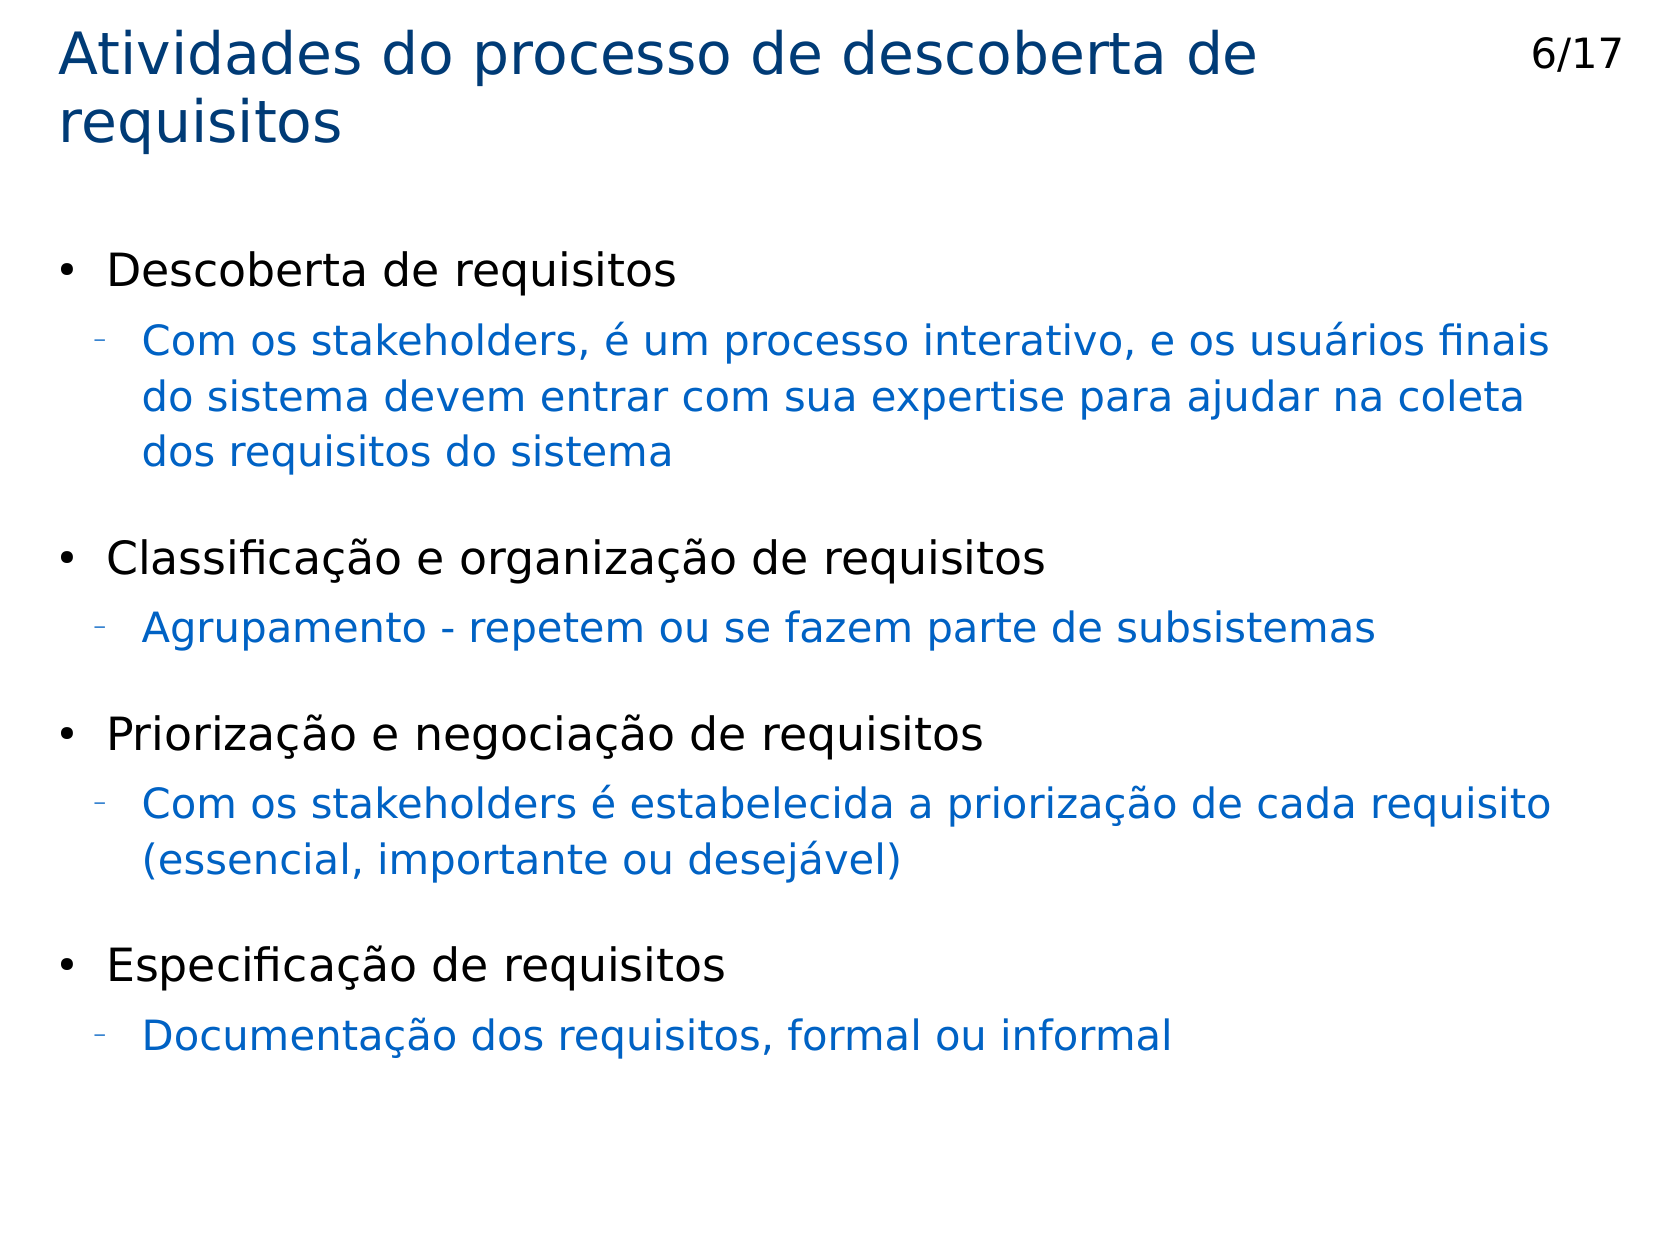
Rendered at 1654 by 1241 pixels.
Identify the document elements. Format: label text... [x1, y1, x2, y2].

title Atividades do processo de descoberta de requisitos [59, 20, 1506, 157]
list Descoberta de requisitos Com os stakeholders, é um processo interativo, e os usuários finais do sistema devem entrar com sua expertise para ajudar na coleta dos requisitos do sistema Classificação e organização de requisitos Agrupamento - repetem ou se fazem parte de subsistemas Priorização e negociação de requisitos Com os stakeholders é estabelecida a priorização de cada requisito (essencial, importante ou desejável) Especificação de requisitos Documentação dos requisitos, formal ou informal [59, 236, 1595, 1211]
